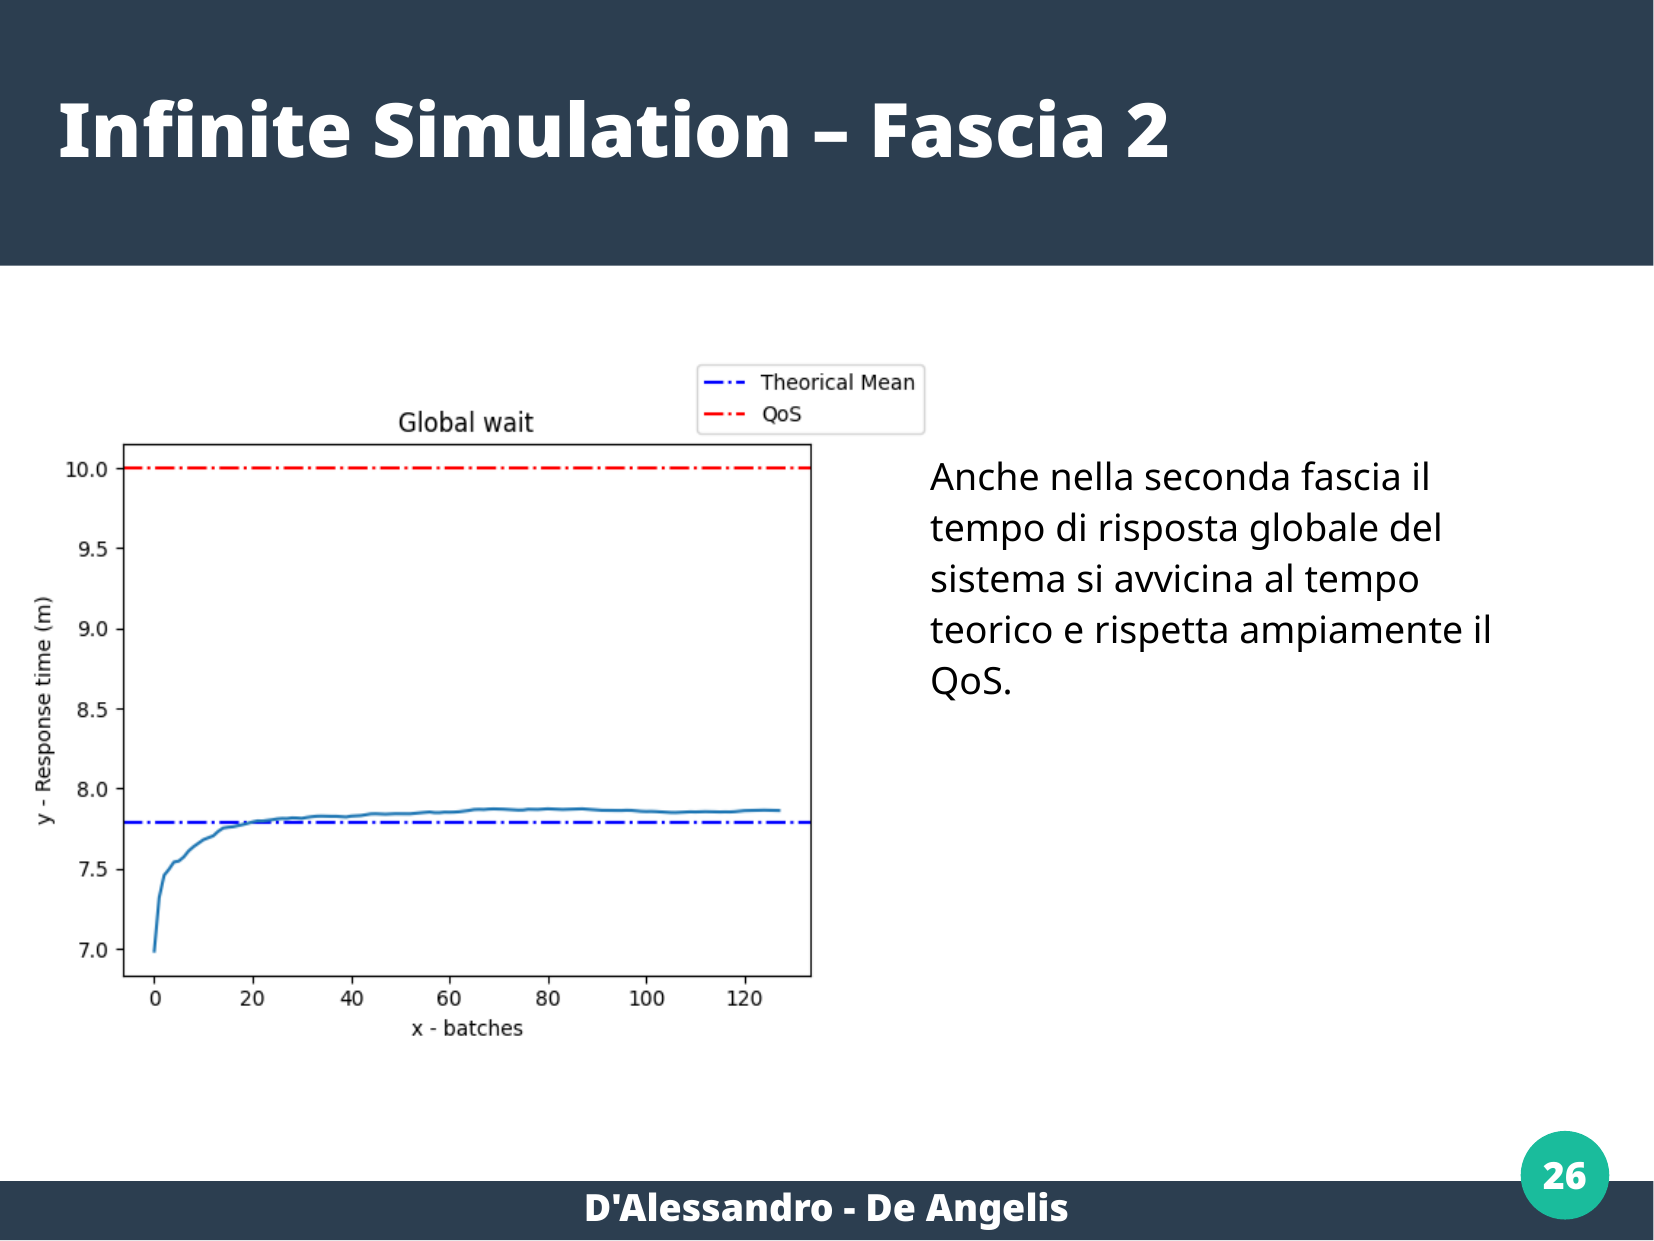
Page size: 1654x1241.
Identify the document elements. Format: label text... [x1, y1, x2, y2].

title Infinite Simulation – Fascia 2 [59, 49, 1595, 207]
picture [14, 342, 946, 1063]
text_box Anche nella seconda fascia il tempo di risposta globale del sistema si avvicina al tempo teorico e rispetta ampiamente il QoS. [915, 442, 1565, 713]
